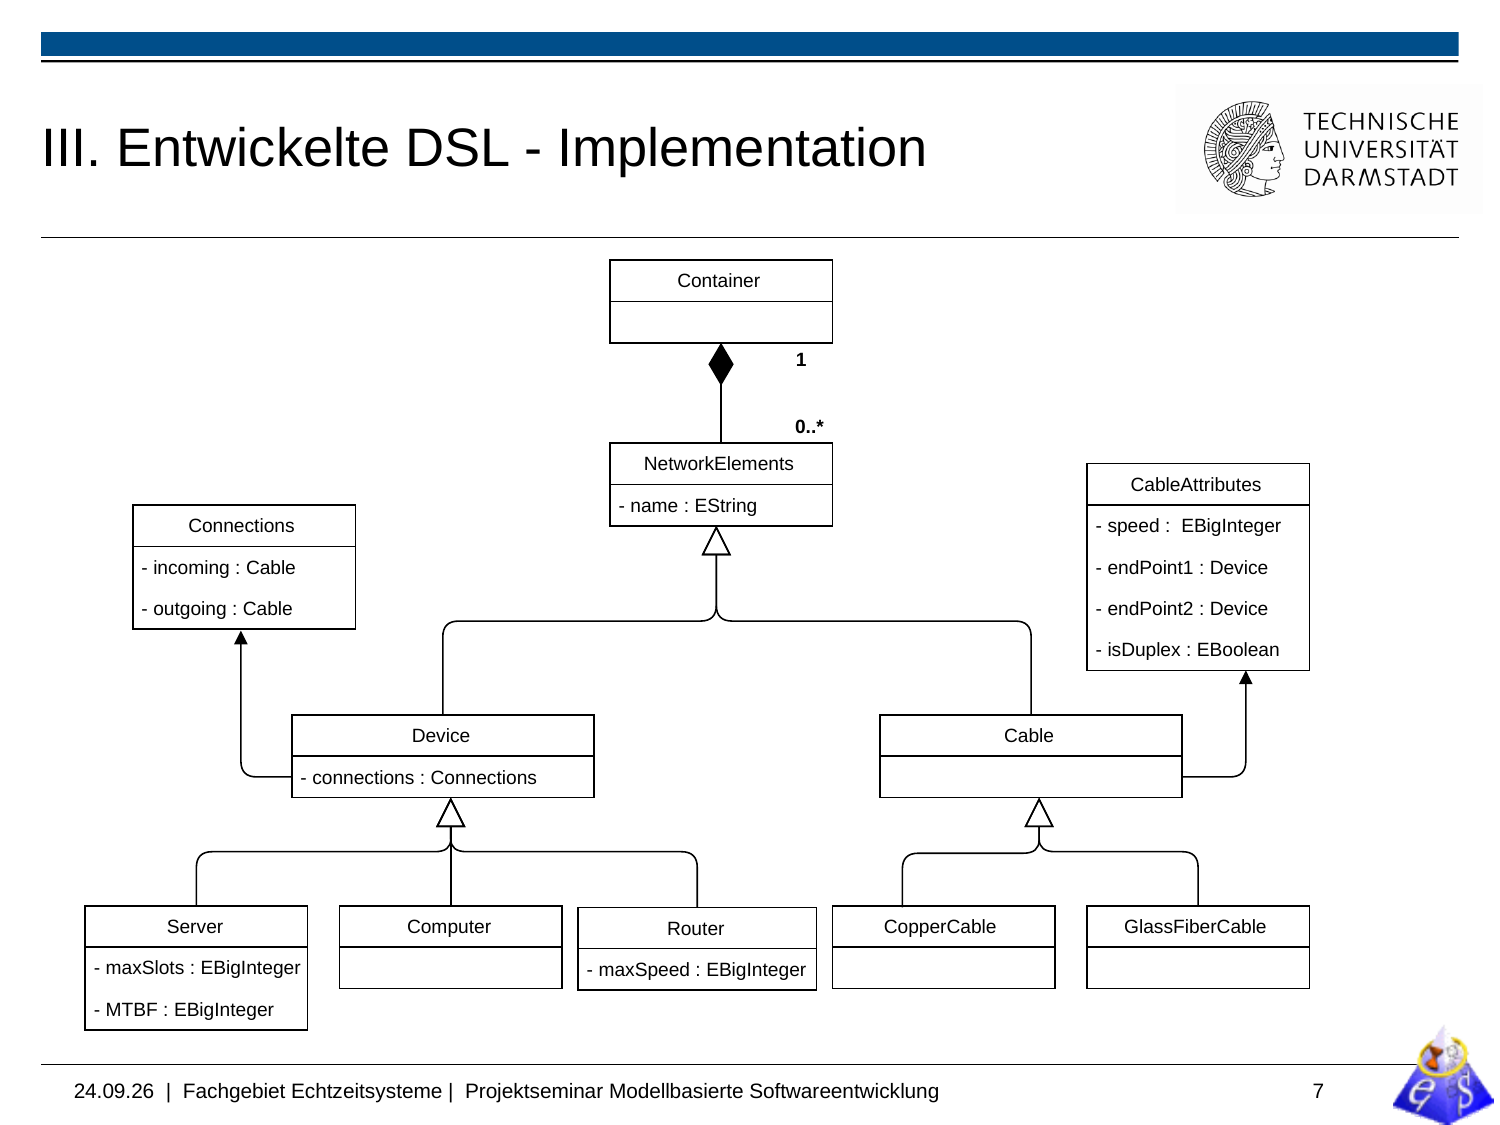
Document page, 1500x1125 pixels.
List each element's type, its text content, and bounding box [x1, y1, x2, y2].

picture [83, 258, 1312, 1037]
picture [1393, 1023, 1494, 1125]
picture [1193, 84, 1483, 214]
title III. Entwickelte DSL - Implementation [41, 62, 1193, 233]
